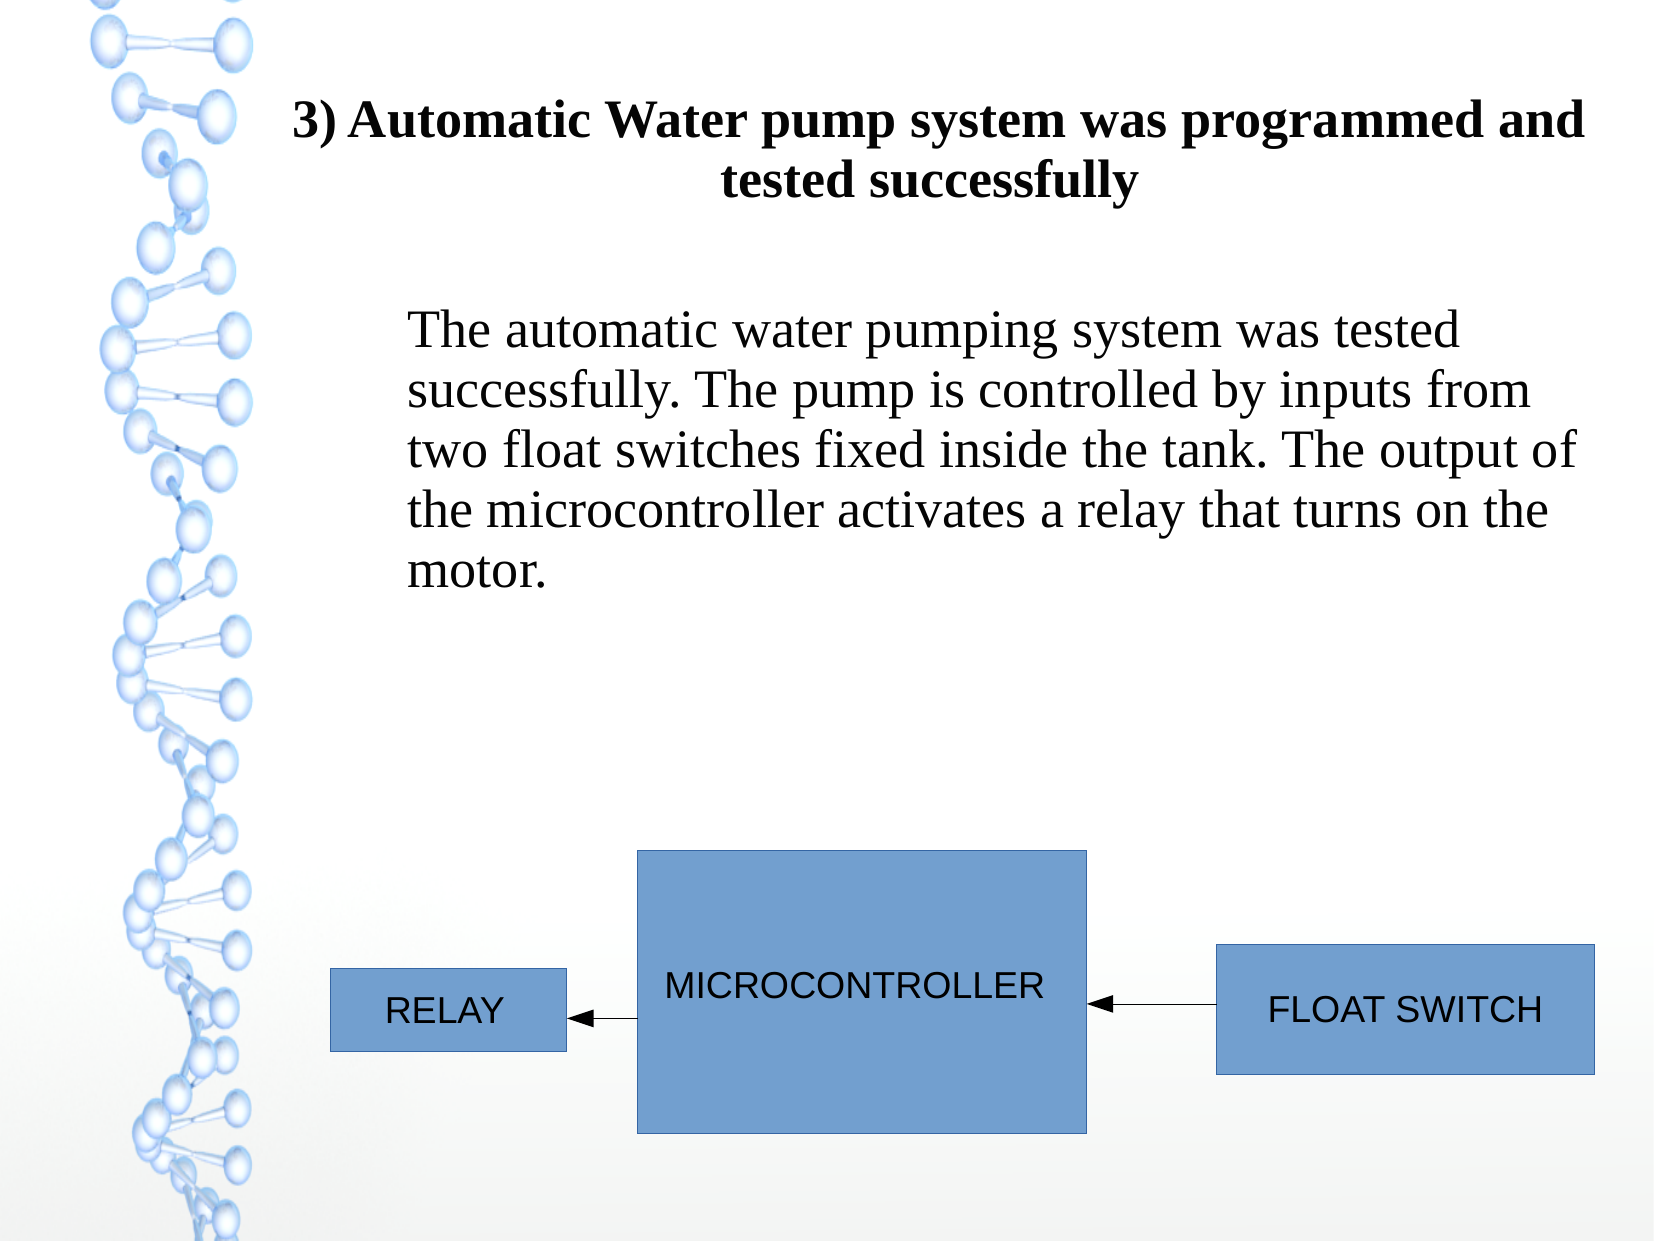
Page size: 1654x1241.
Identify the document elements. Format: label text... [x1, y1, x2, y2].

list The automatic water pumping system was tested successfully. The pump is controlled by inputs from two float switches fixed inside the tank. The output of the microcontroller activates a relay that turns on the motor. [265, 299, 1595, 674]
text_box MICROCONTROLLER [649, 956, 1063, 1052]
title 3) Automatic Water pump system was programmed and tested successfully [265, 47, 1595, 252]
text_box FLOAT SWITCH [1216, 944, 1595, 1075]
text_box RELAY [370, 982, 520, 1040]
picture [0, 0, 1654, 1241]
text_box [637, 850, 1087, 1134]
text_box [330, 968, 567, 1052]
